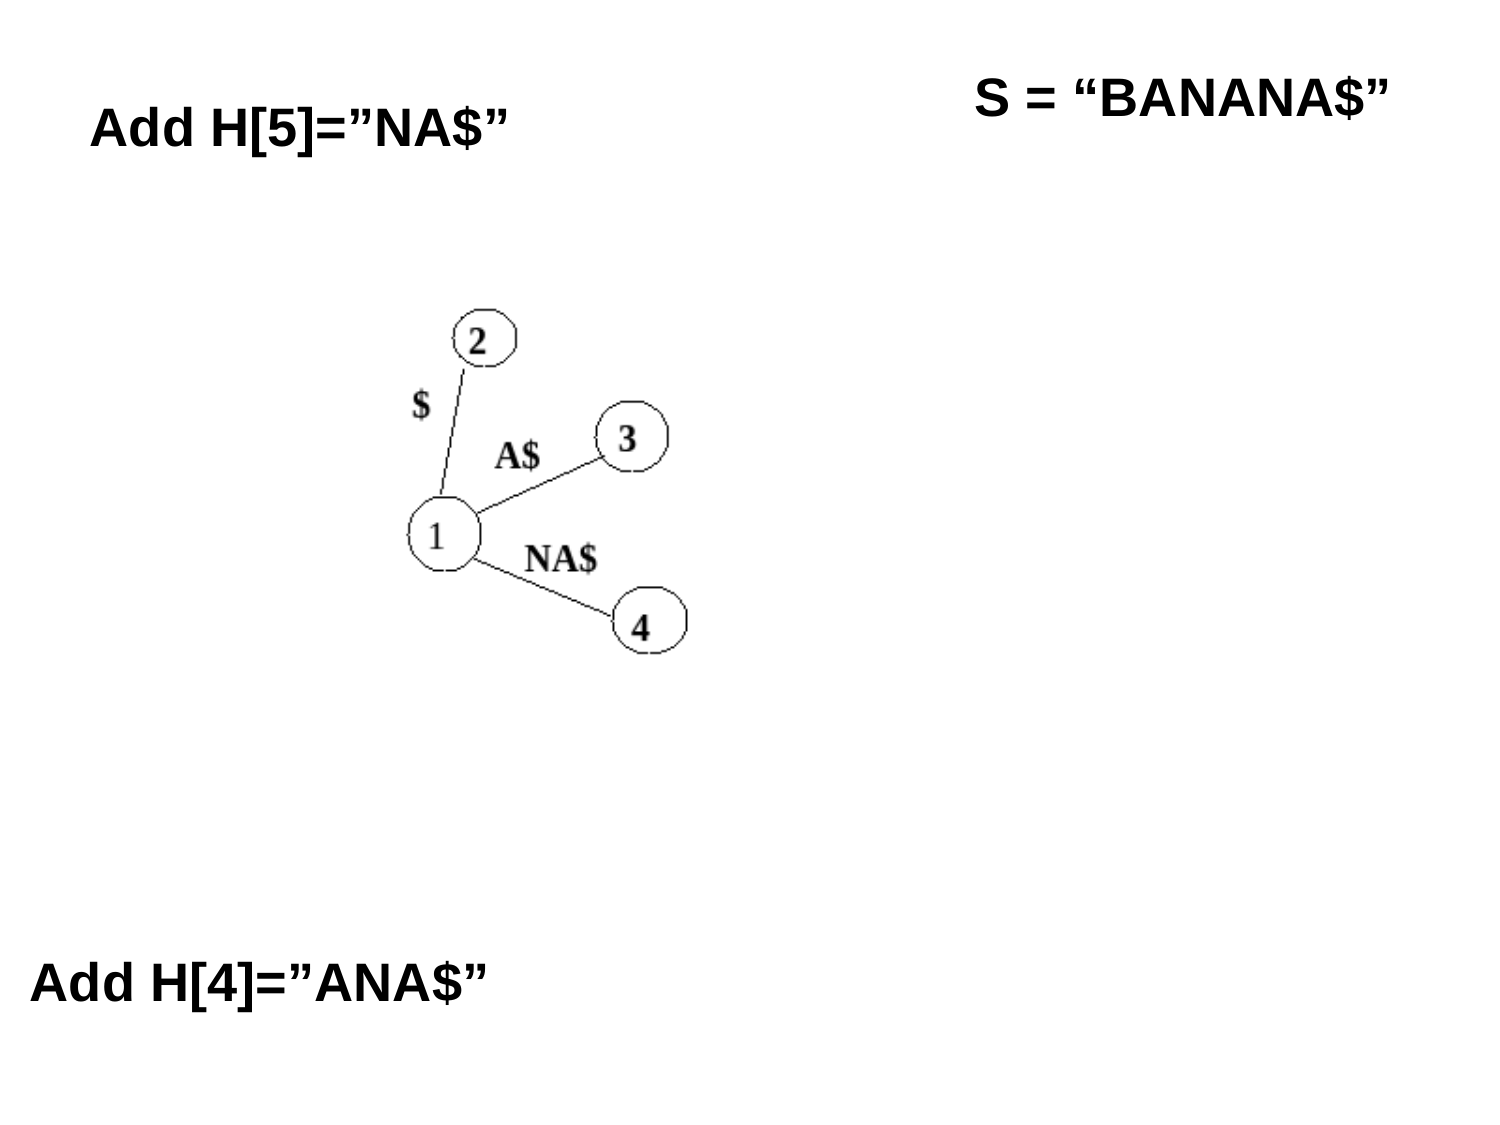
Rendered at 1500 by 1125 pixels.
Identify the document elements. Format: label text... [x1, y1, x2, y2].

text_box Add H[4]=”ANA$” [15, 945, 571, 1021]
text_box Add H[5]=”NA$” [75, 89, 631, 165]
text_box S = “BANANA$” [960, 60, 1426, 196]
picture [225, 270, 1500, 991]
